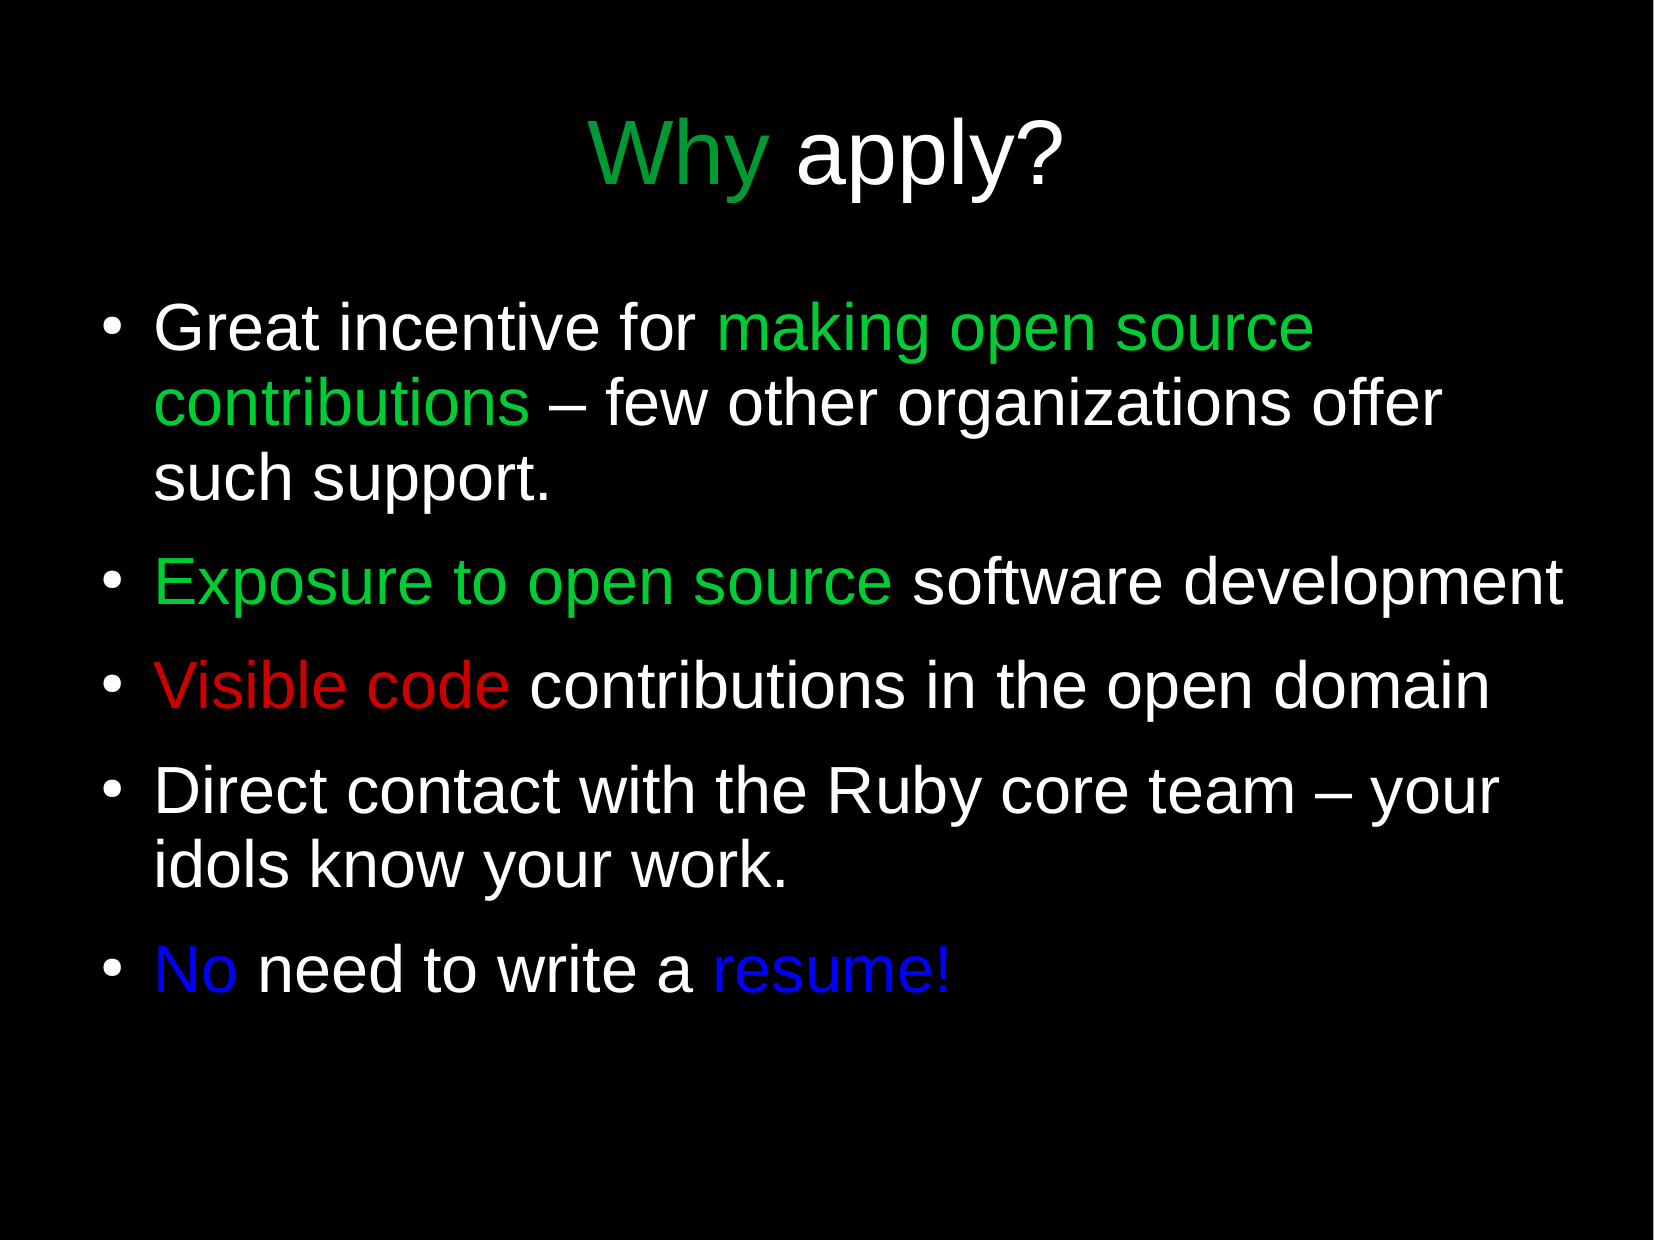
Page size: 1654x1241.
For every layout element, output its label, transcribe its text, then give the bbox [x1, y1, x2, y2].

list Great incentive for making open source contributions – few other organizations offer such support. Exposure to open source software development Visible code contributions in the open domain Direct contact with the Ruby core team – your idols know your work. No need to write a resume! [82, 290, 1571, 1010]
title Why apply? [82, 49, 1571, 257]
